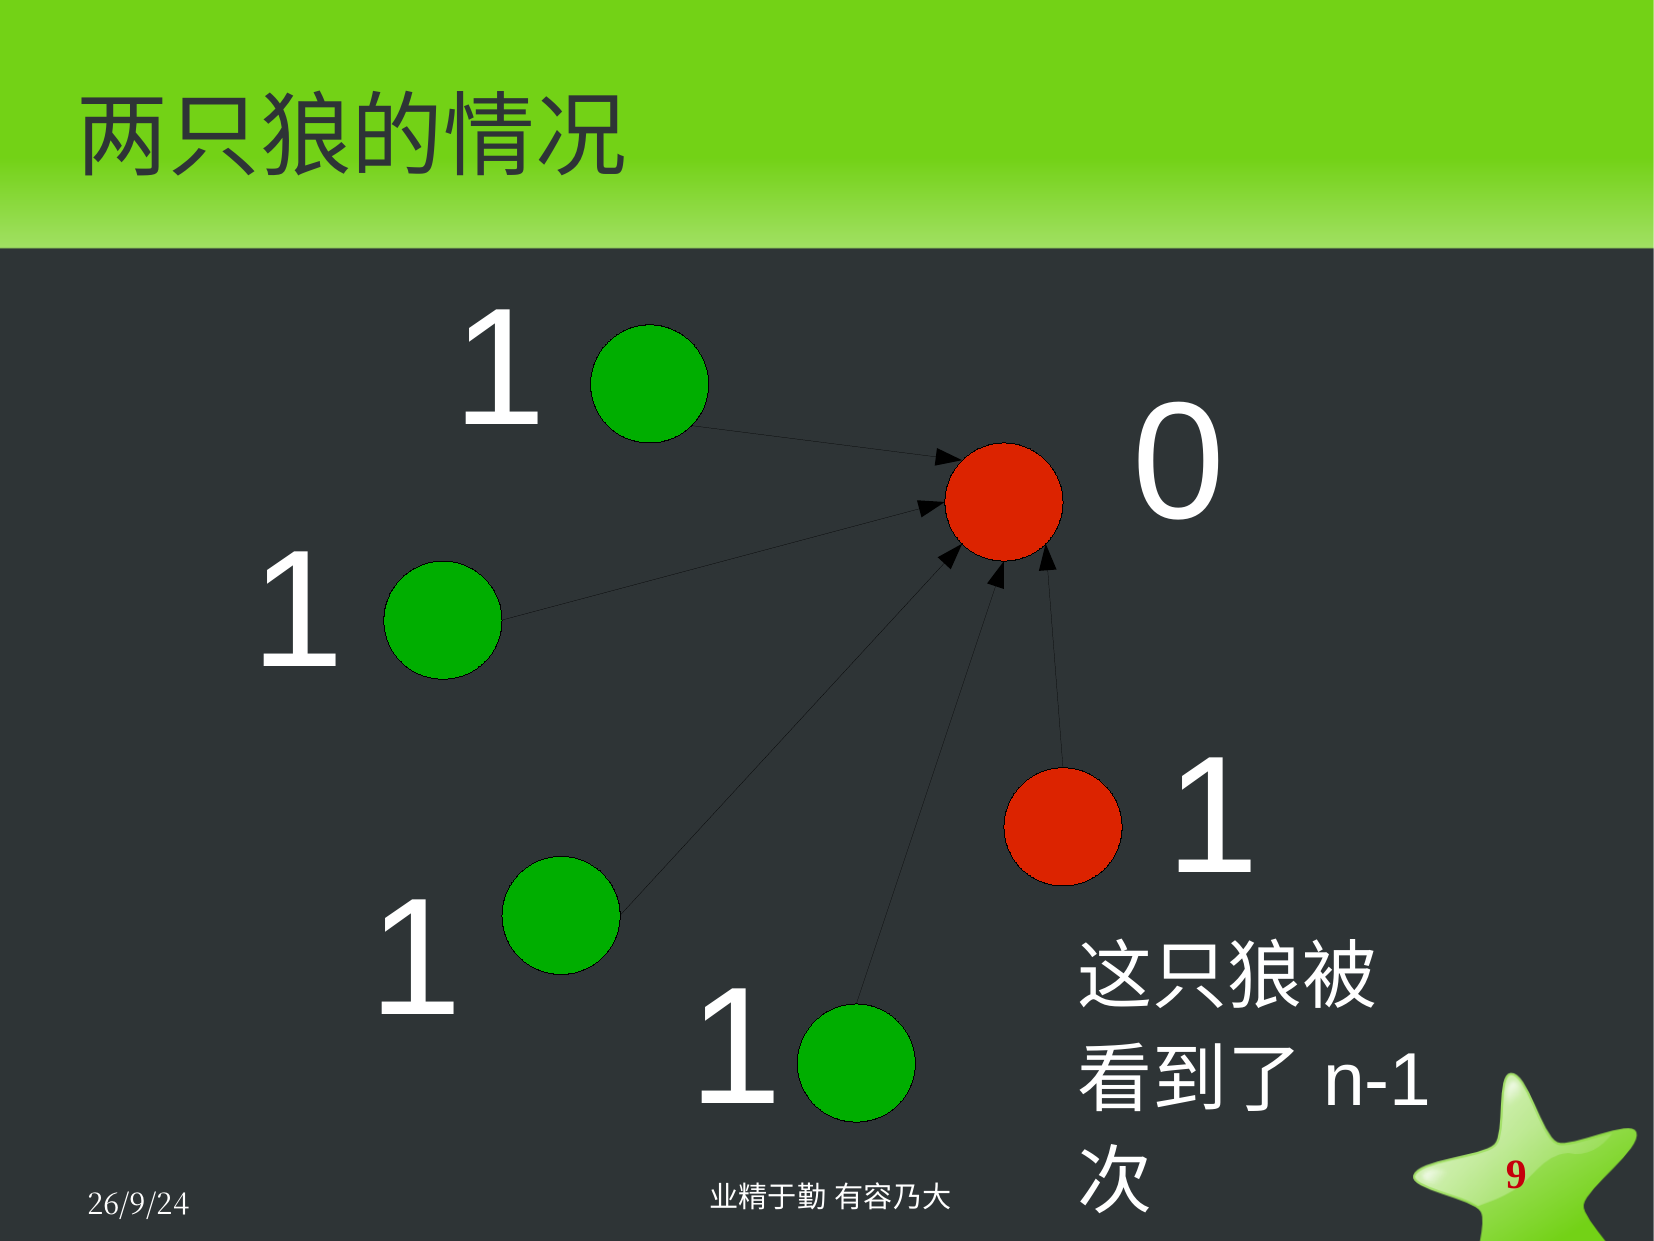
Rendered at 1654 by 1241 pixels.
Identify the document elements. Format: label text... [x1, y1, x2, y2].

text_box 1 [438, 265, 562, 467]
title 两只狼的情况 [76, 36, 1565, 229]
text_box [944, 442, 1064, 562]
text_box 这只狼被看到了n-1次 [1062, 915, 1447, 1193]
text_box [798, 1003, 916, 1123]
text_box 1 [236, 507, 359, 709]
picture [0, 0, 1654, 1241]
text_box [1003, 767, 1123, 886]
text_box [501, 856, 621, 975]
text_box 1 [674, 944, 798, 1146]
text_box [590, 324, 709, 443]
text_box [383, 561, 502, 680]
text_box 0 [1117, 359, 1241, 562]
text_box 1 [354, 856, 477, 1058]
text_box 1 [1151, 714, 1274, 915]
